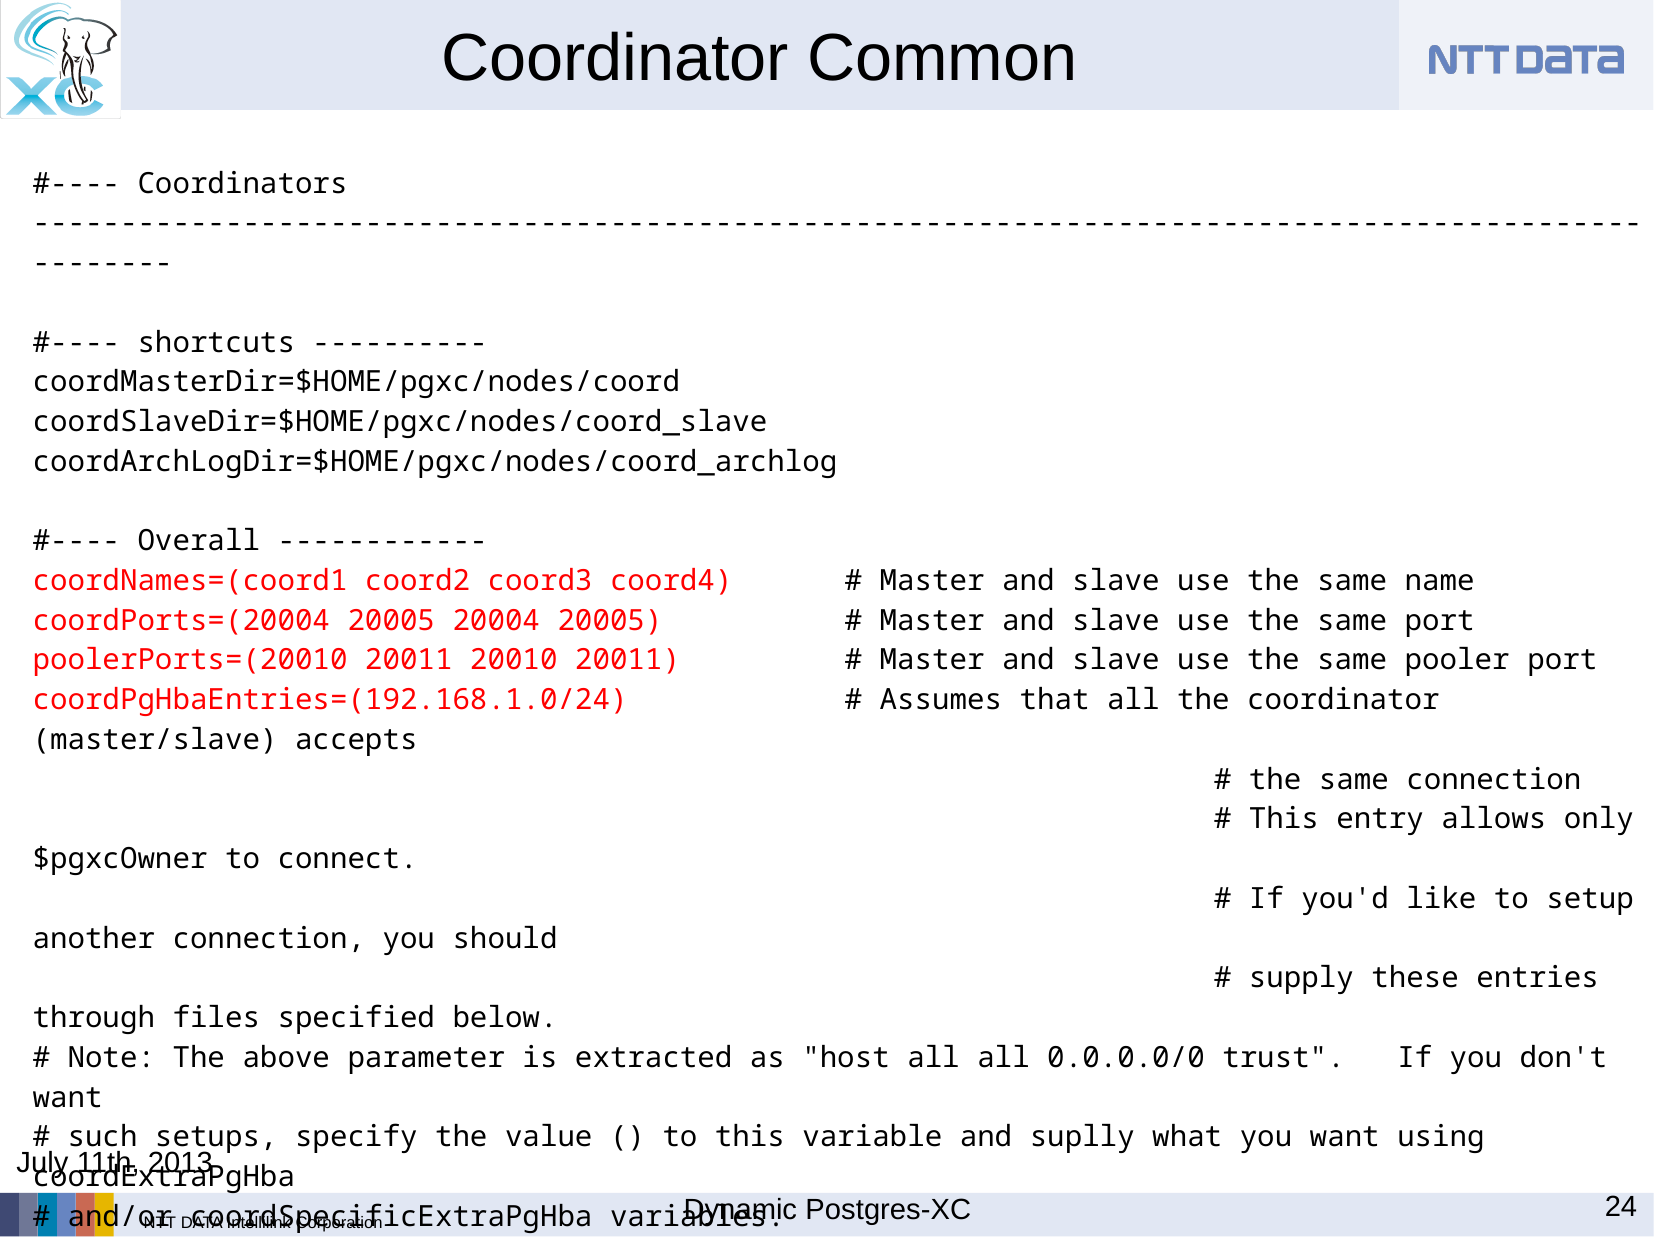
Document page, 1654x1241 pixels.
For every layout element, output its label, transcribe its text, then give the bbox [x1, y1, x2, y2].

picture [1429, 45, 1624, 74]
picture [0, 0, 121, 119]
text_box #---- Coordinators ---------------------------------------------------------------------------------------------------- #---- shortcuts ---------- coordMasterDir=$HOME/pgxc/nodes/coord coordSlaveDir=$HOME/pgxc/nodes/coord_slave coordArchLogDir=$HOME/pgxc/nodes/coord_archlog #---- Overall ------------ coordNames=(coord1 coord2 coord3 coord4) # Master and slave use the same name coordPorts=(20004 20005 20004 20005) # Master and slave use the same port poolerPorts=(20010 20011 20010 20011) # Master and slave use the same pooler port coordPgHbaEntries=(192.168.1.0/24) # Assumes that all the coordinator (master/slave) accepts # the same connection # This entry allows only $pgxcOwner to connect. # If you'd like to setup another connection, you should # supply these entries through files specified below. # Note: The above parameter is extracted as "host all all 0.0.0.0/0 trust". If you don't want # such setups, specify the value () to this variable and suplly what you want using coordExtraPgHba # and/or coordSpecificExtraPgHba variables. [17, 154, 1654, 911]
title Coordinator Common [120, 3, 1399, 110]
